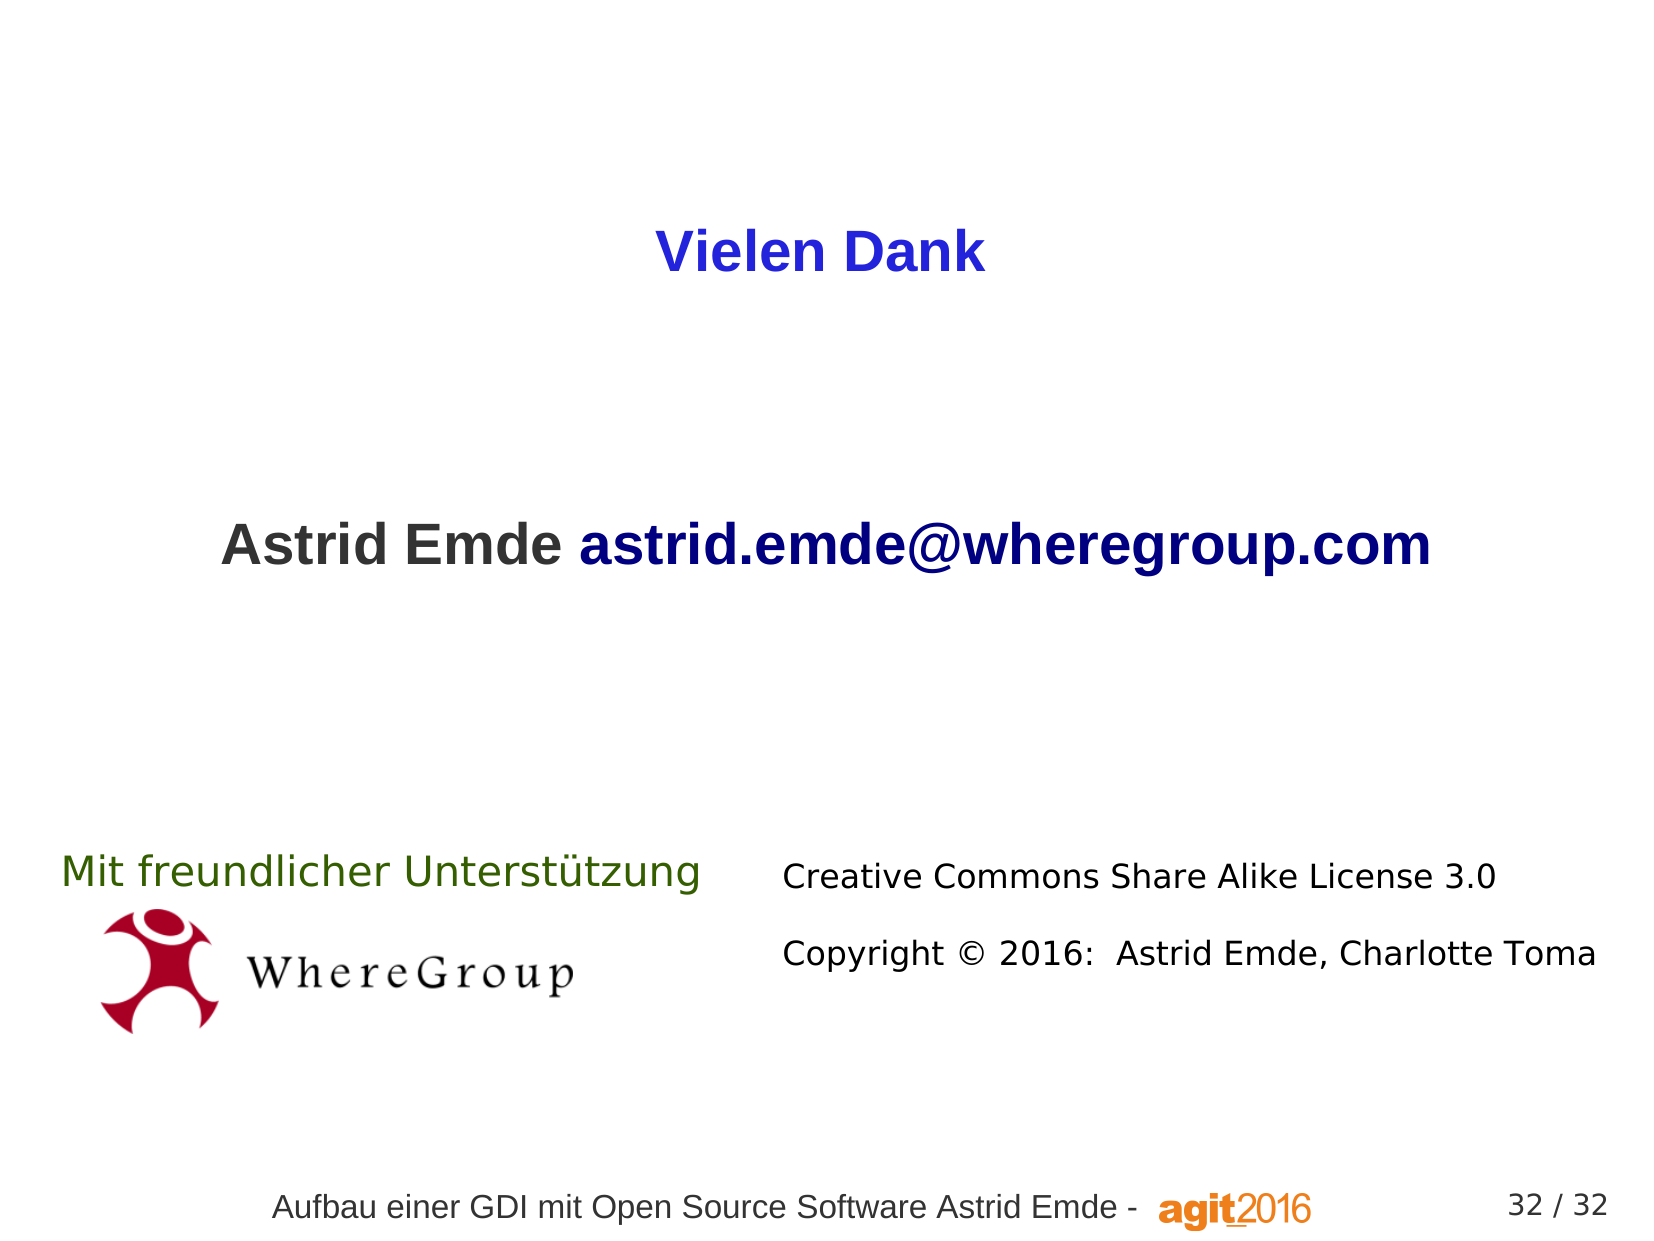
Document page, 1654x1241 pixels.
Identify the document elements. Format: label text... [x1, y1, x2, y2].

list Astrid Emde astrid.emde@wheregroup.com [29, 354, 1625, 1173]
picture [1158, 1192, 1312, 1232]
title Vielen Dank [76, 177, 1565, 325]
